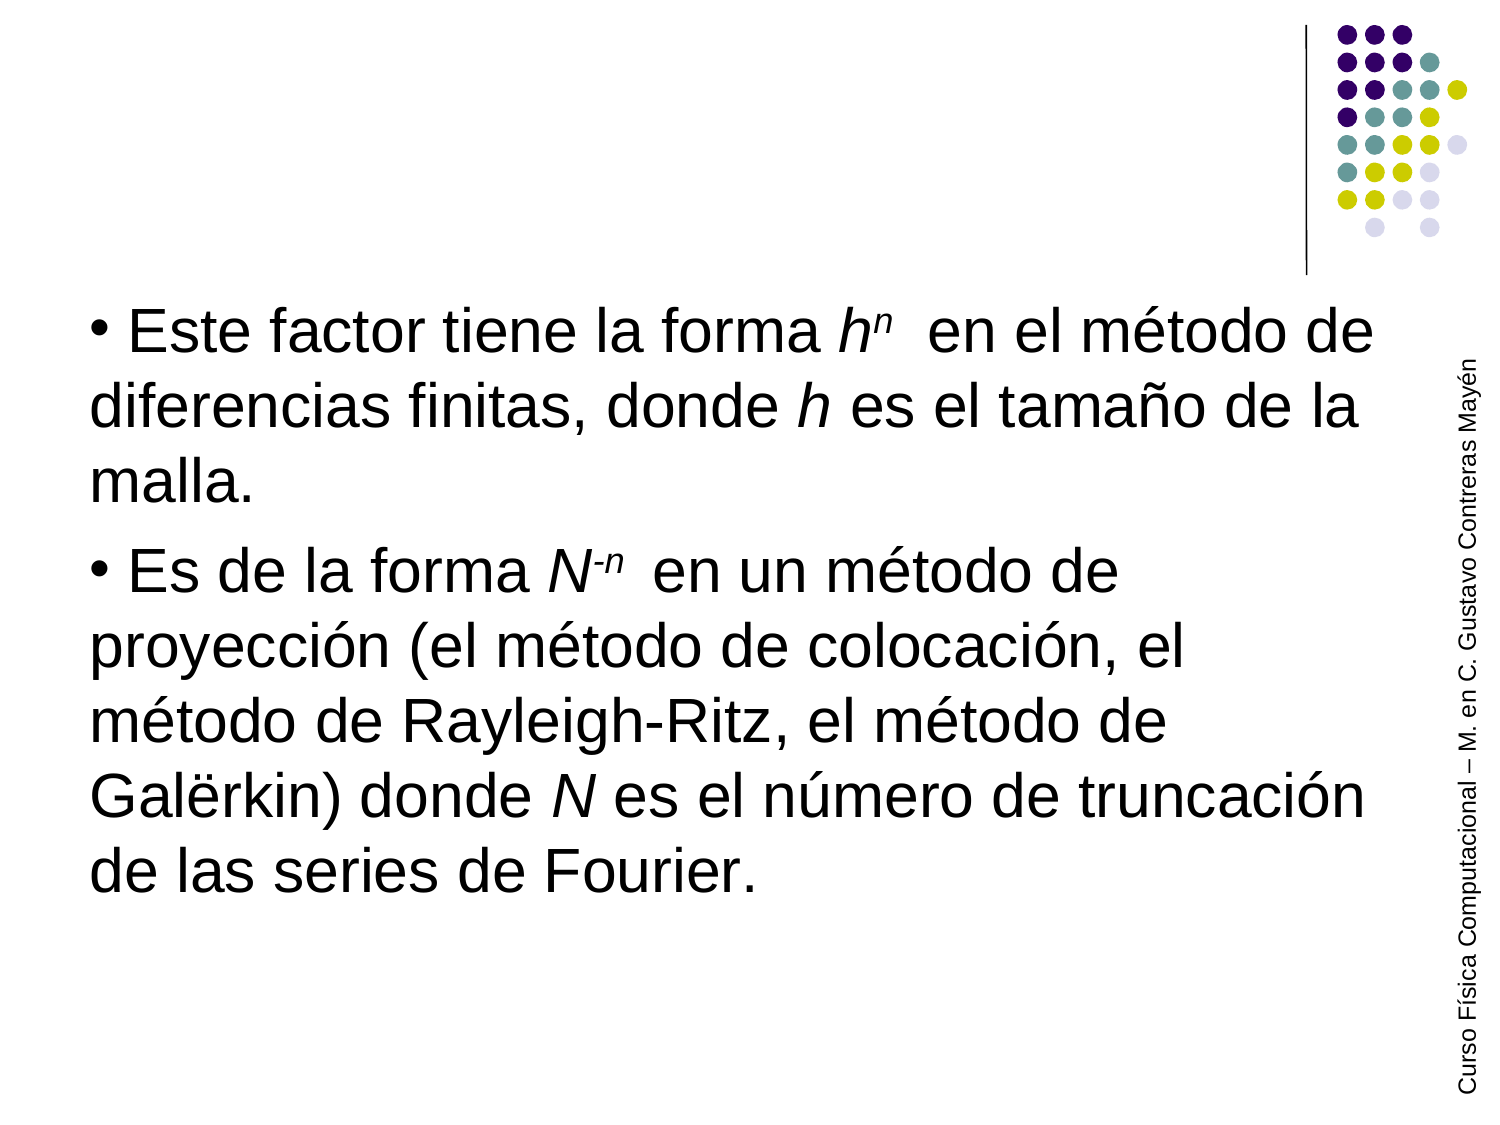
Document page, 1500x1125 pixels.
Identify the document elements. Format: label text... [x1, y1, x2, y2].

text_box Este factor tiene la forma hn en el método de diferencias finitas, donde h es el tamaño de la malla. Es de la forma N-n en un método de proyección (el método de colocación, el método de Rayleigh-Ritz, el método de Galërkin) donde N es el número de truncación de las series de Fourier. [75, 282, 1426, 1006]
